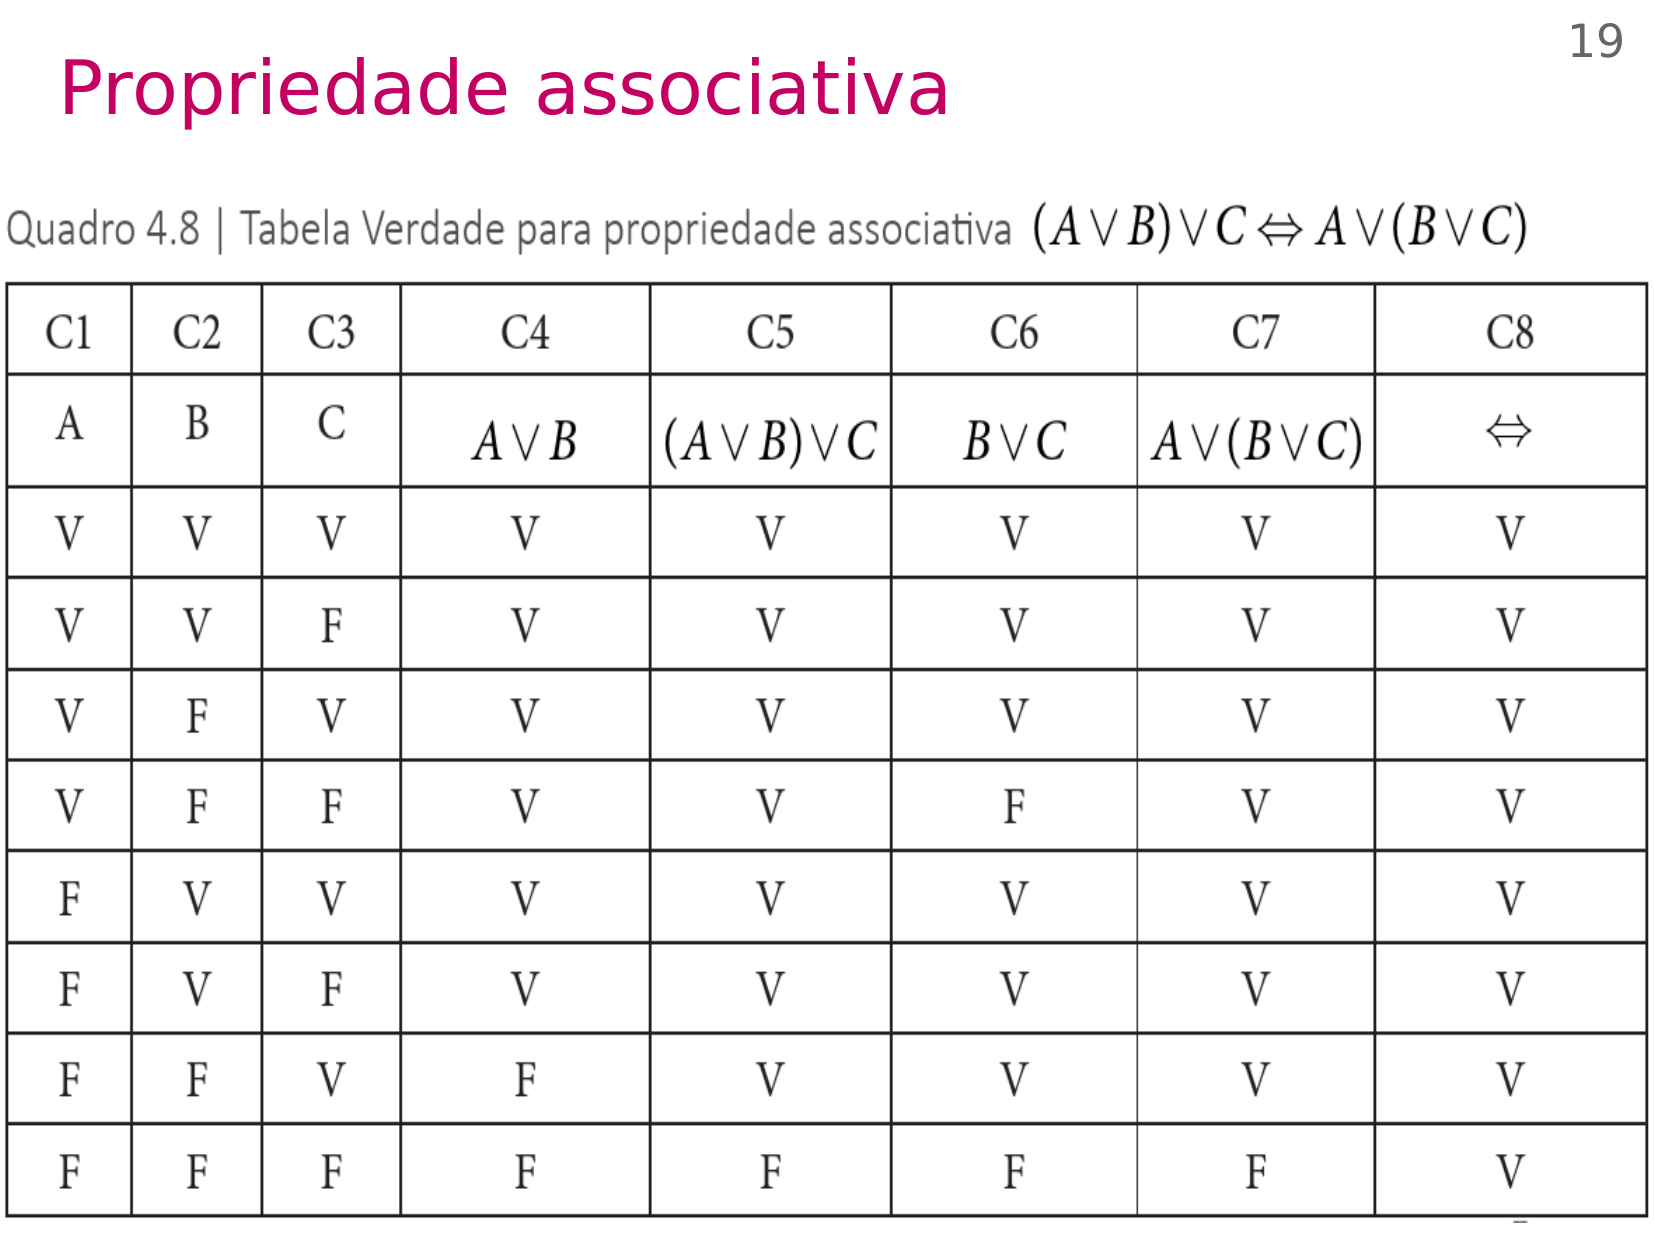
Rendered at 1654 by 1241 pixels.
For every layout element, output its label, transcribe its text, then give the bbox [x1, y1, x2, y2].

title Propriedade associativa [59, 29, 1625, 148]
picture [0, 197, 1654, 1223]
